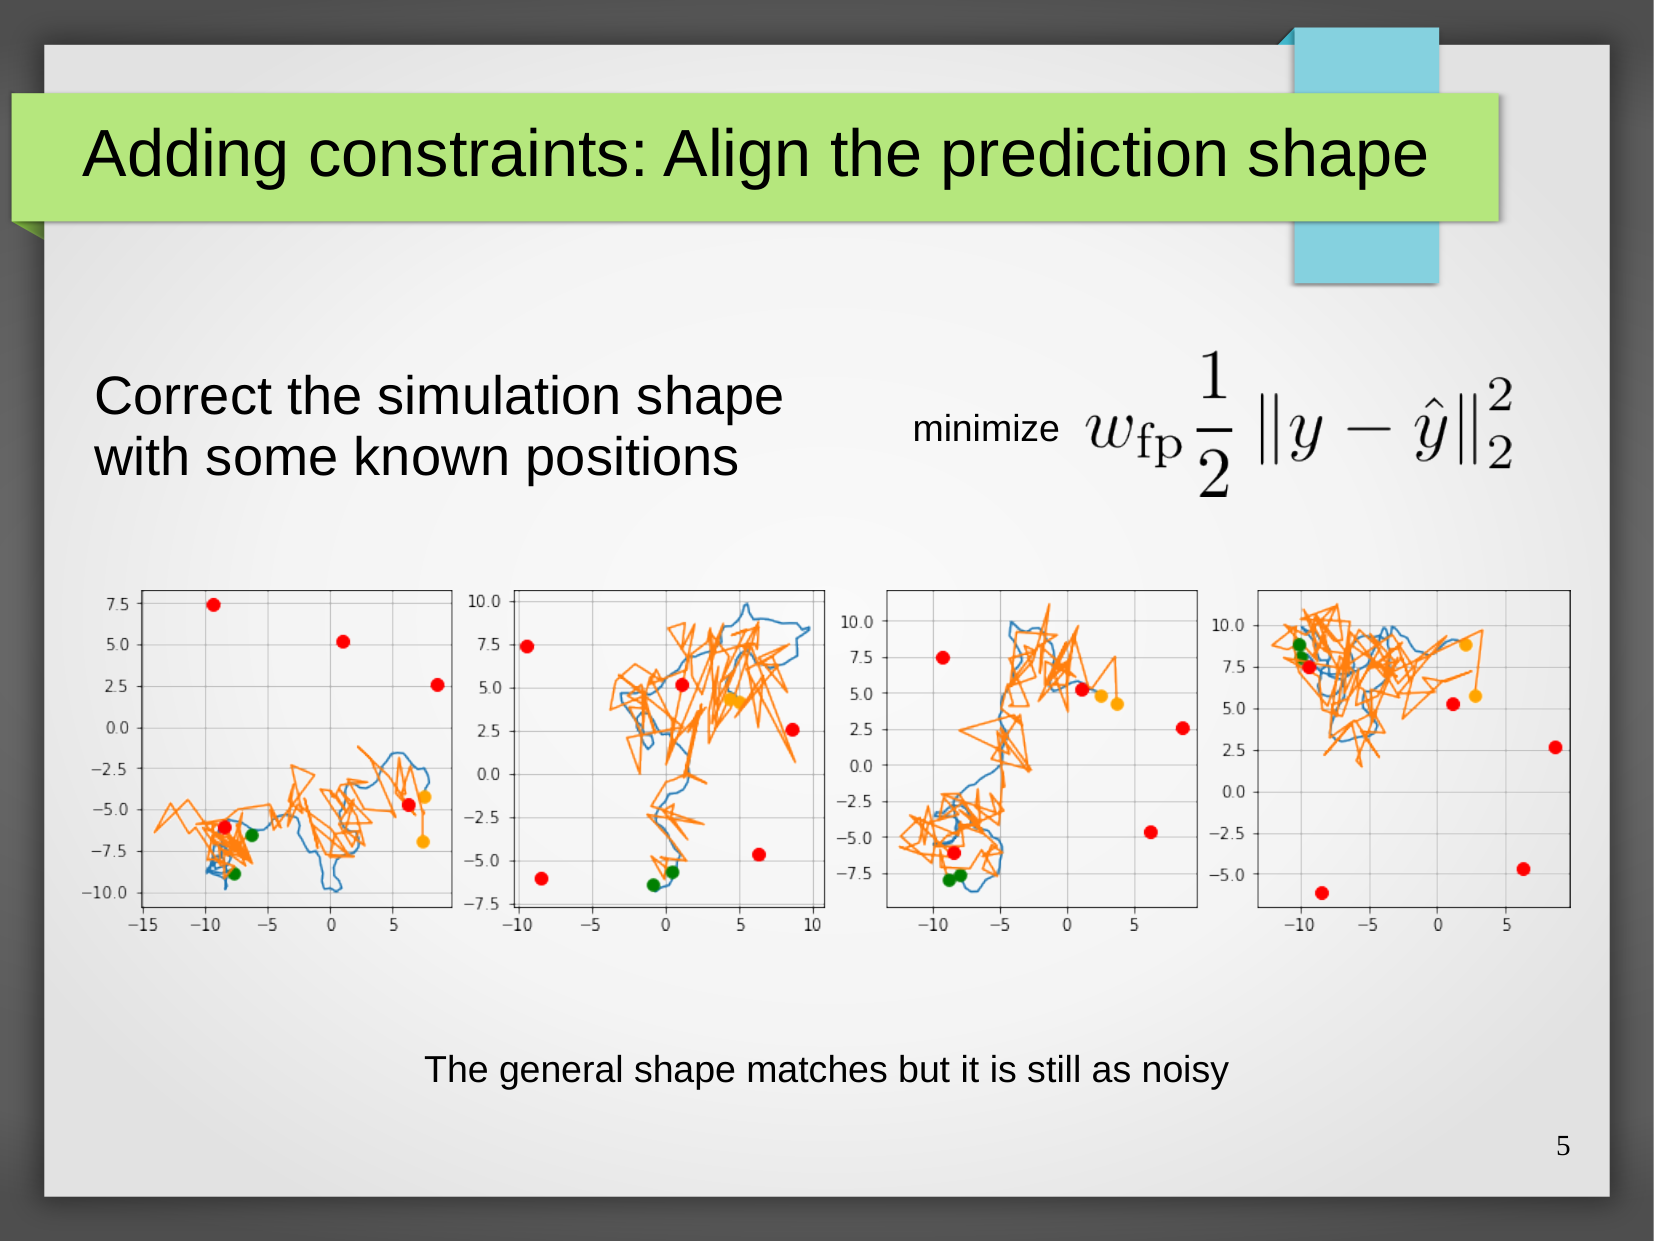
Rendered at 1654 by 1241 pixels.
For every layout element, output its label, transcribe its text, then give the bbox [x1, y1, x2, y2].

text_box The general shape matches but it is still as noisy [409, 1041, 1245, 1099]
text_box minimize [897, 399, 1075, 457]
title Adding constraints: Align the prediction shape [82, 78, 1453, 229]
picture [0, 0, 1654, 1241]
list Correct the simulation shape with some known positions [94, 365, 821, 520]
